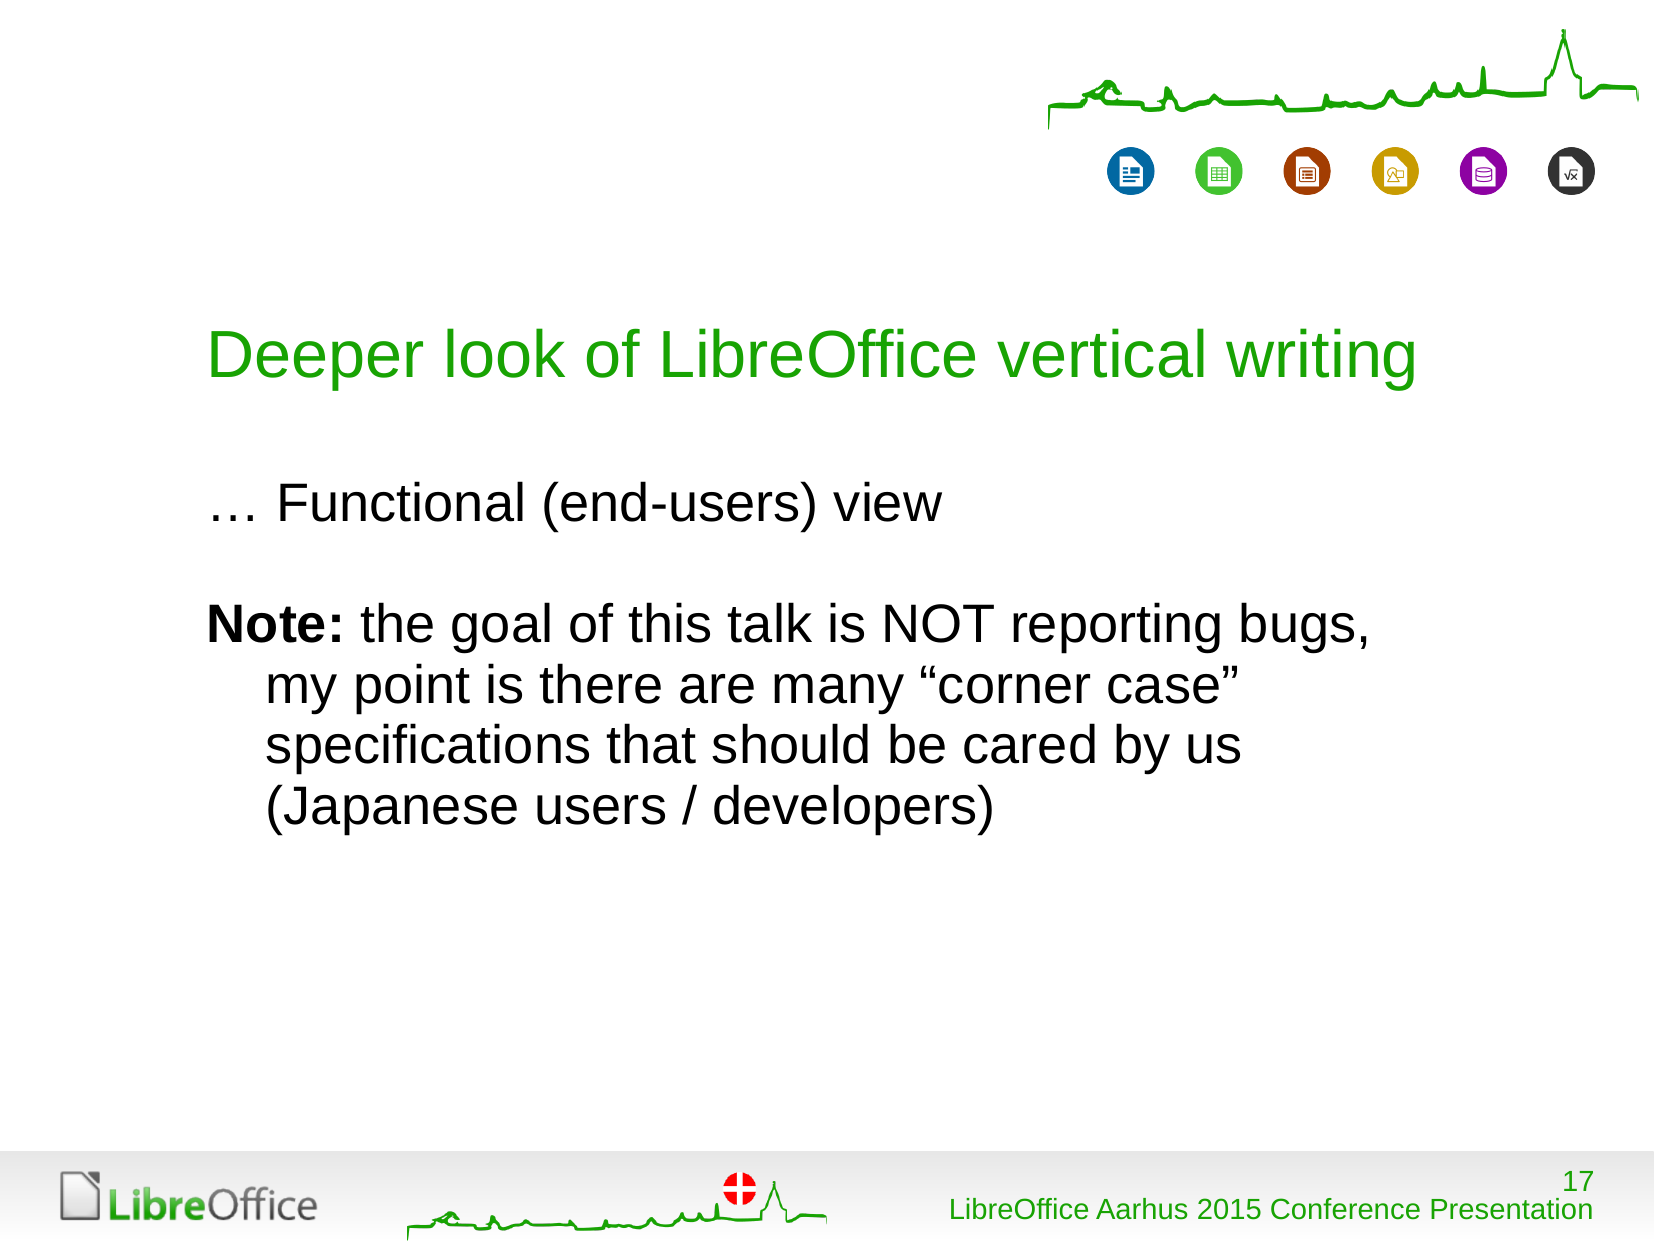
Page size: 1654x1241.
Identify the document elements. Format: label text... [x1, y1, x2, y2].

picture [41, 1152, 337, 1240]
picture [1048, 29, 1639, 130]
picture [1107, 147, 1595, 195]
text_box … Functional (end-users) view Note: the goal of this talk is NOT reporting bugs, my point is there are many “corner case” specifications that should be cared by us (Japanese users / developers) [206, 472, 1477, 1192]
picture [407, 1192, 827, 1241]
title Deeper look of LibreOffice vertical writing [206, 265, 1477, 443]
